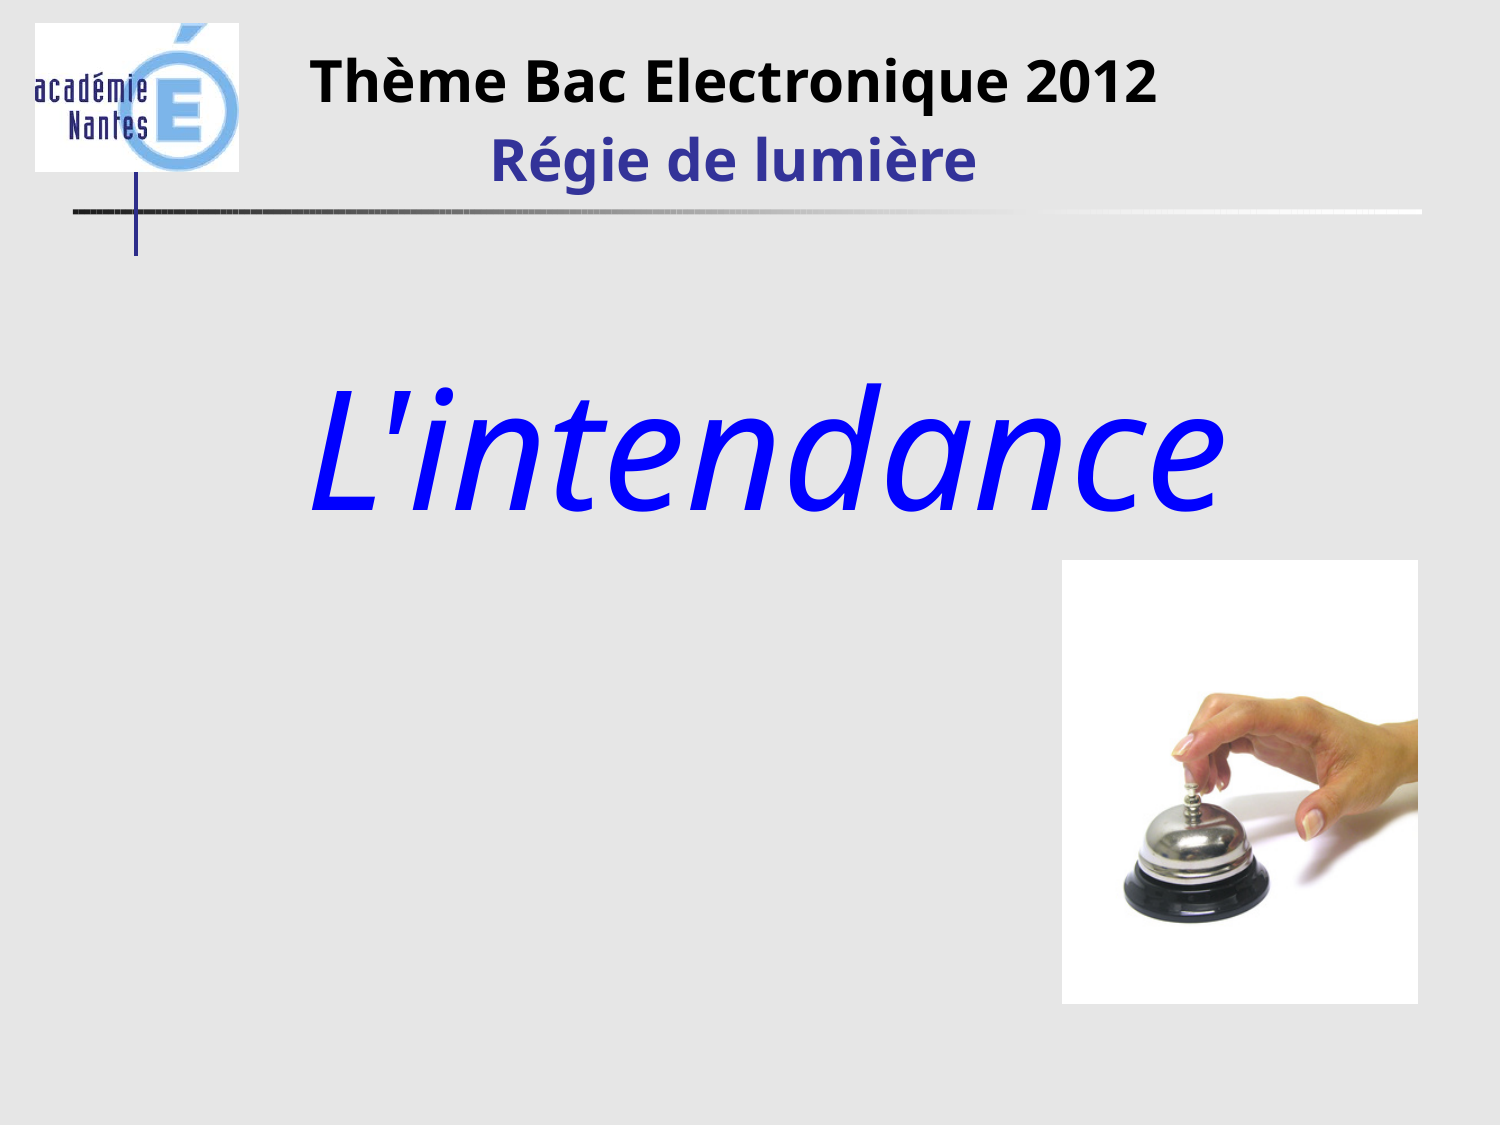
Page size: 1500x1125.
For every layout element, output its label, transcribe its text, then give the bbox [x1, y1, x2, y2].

picture [35, 23, 239, 172]
text_box L'intendance [59, 324, 1477, 526]
text_box Thème Bac Electronique 2012 Régie de lumière [263, 32, 1206, 190]
picture [1062, 560, 1418, 1004]
text_box [72, 209, 134, 215]
text_box [138, 209, 1422, 215]
